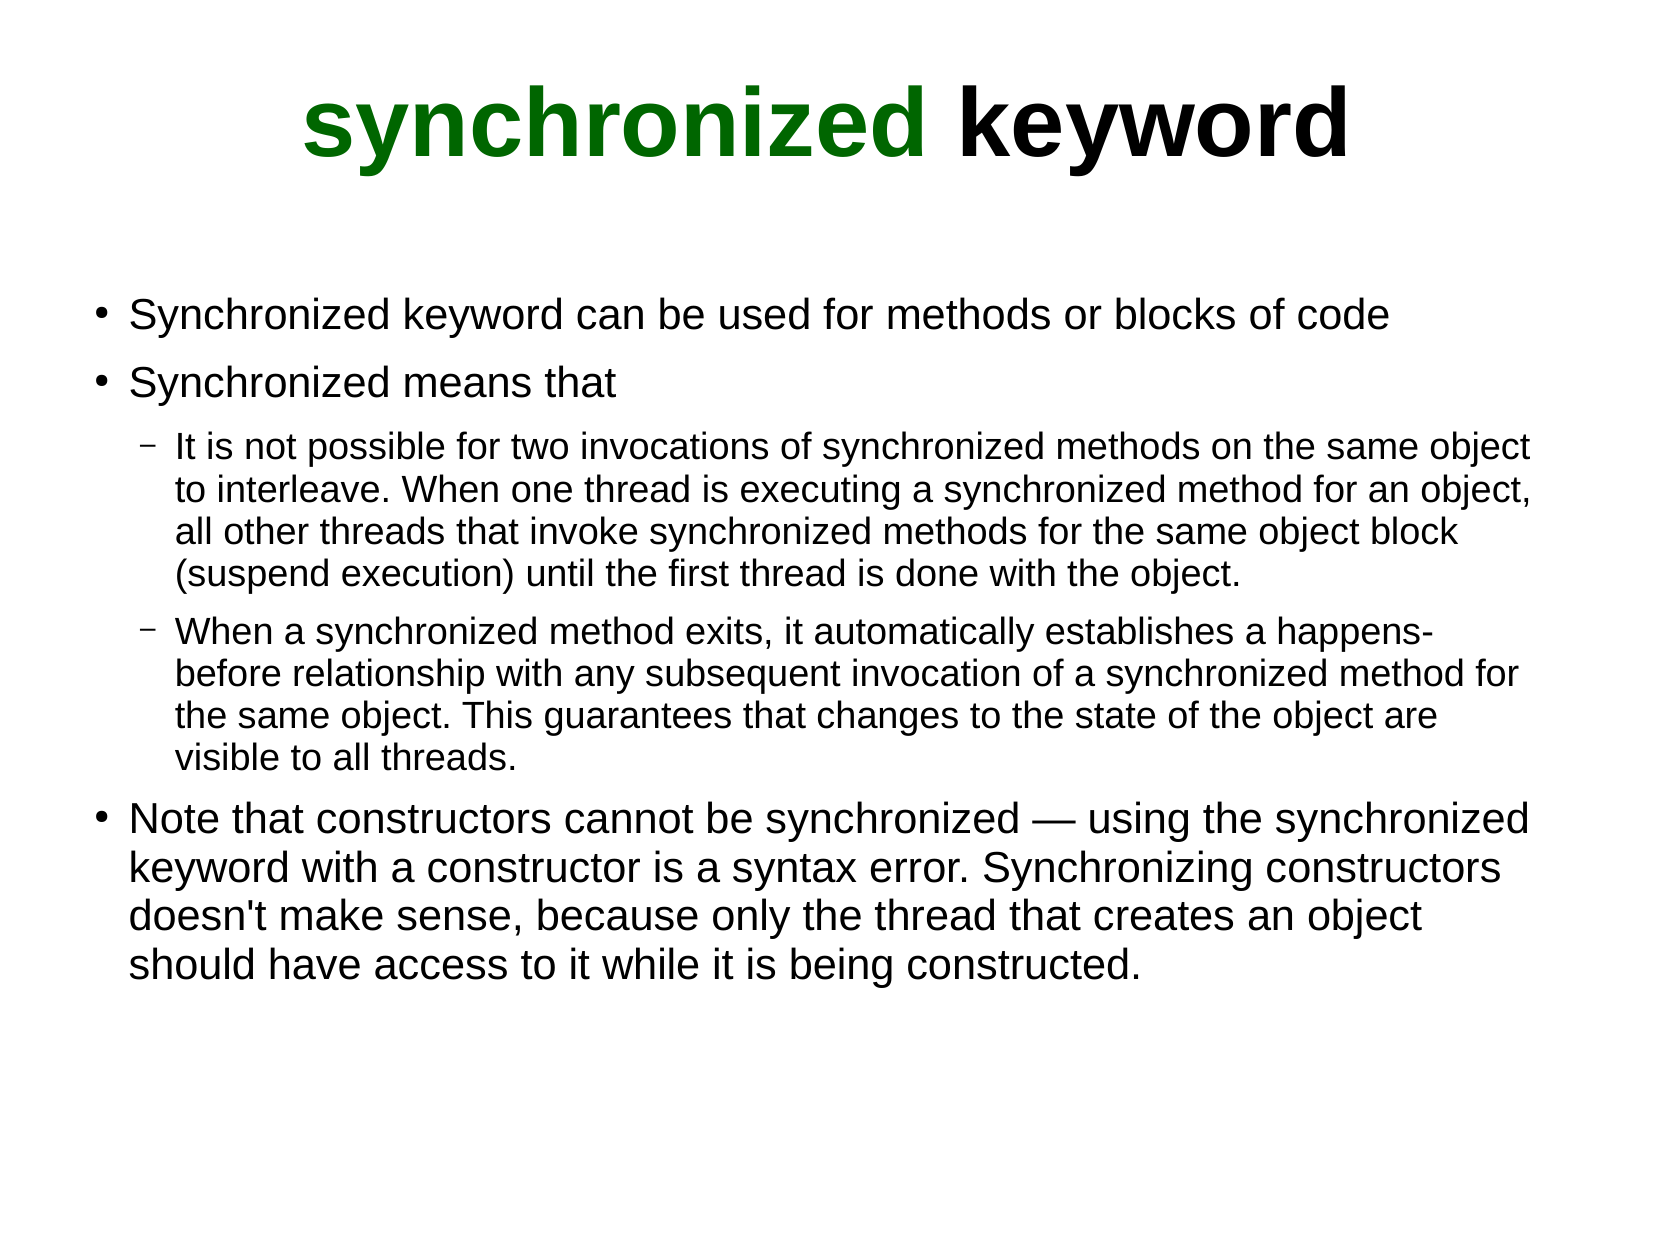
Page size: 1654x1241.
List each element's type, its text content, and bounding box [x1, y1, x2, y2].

title synchronized keyword [82, 49, 1571, 196]
list Synchronized keyword can be used for methods or blocks of code Synchronized means that It is not possible for two invocations of synchronized methods on the same object to interleave. When one thread is executing a synchronized method for an object, all other threads that invoke synchronized methods for the same object block (suspend execution) until the first thread is done with the object. When a synchronized method exits, it automatically establishes a happens-before relationship with any subsequent invocation of a synchronized method for the same object. This guarantees that changes to the state of the object are visible to all threads. Note that constructors cannot be synchronized — using the synchronized keyword with a constructor is a syntax error. Synchronizing constructors doesn't make sense, because only the thread that creates an object should have access to it while it is being constructed. [82, 290, 1538, 1010]
